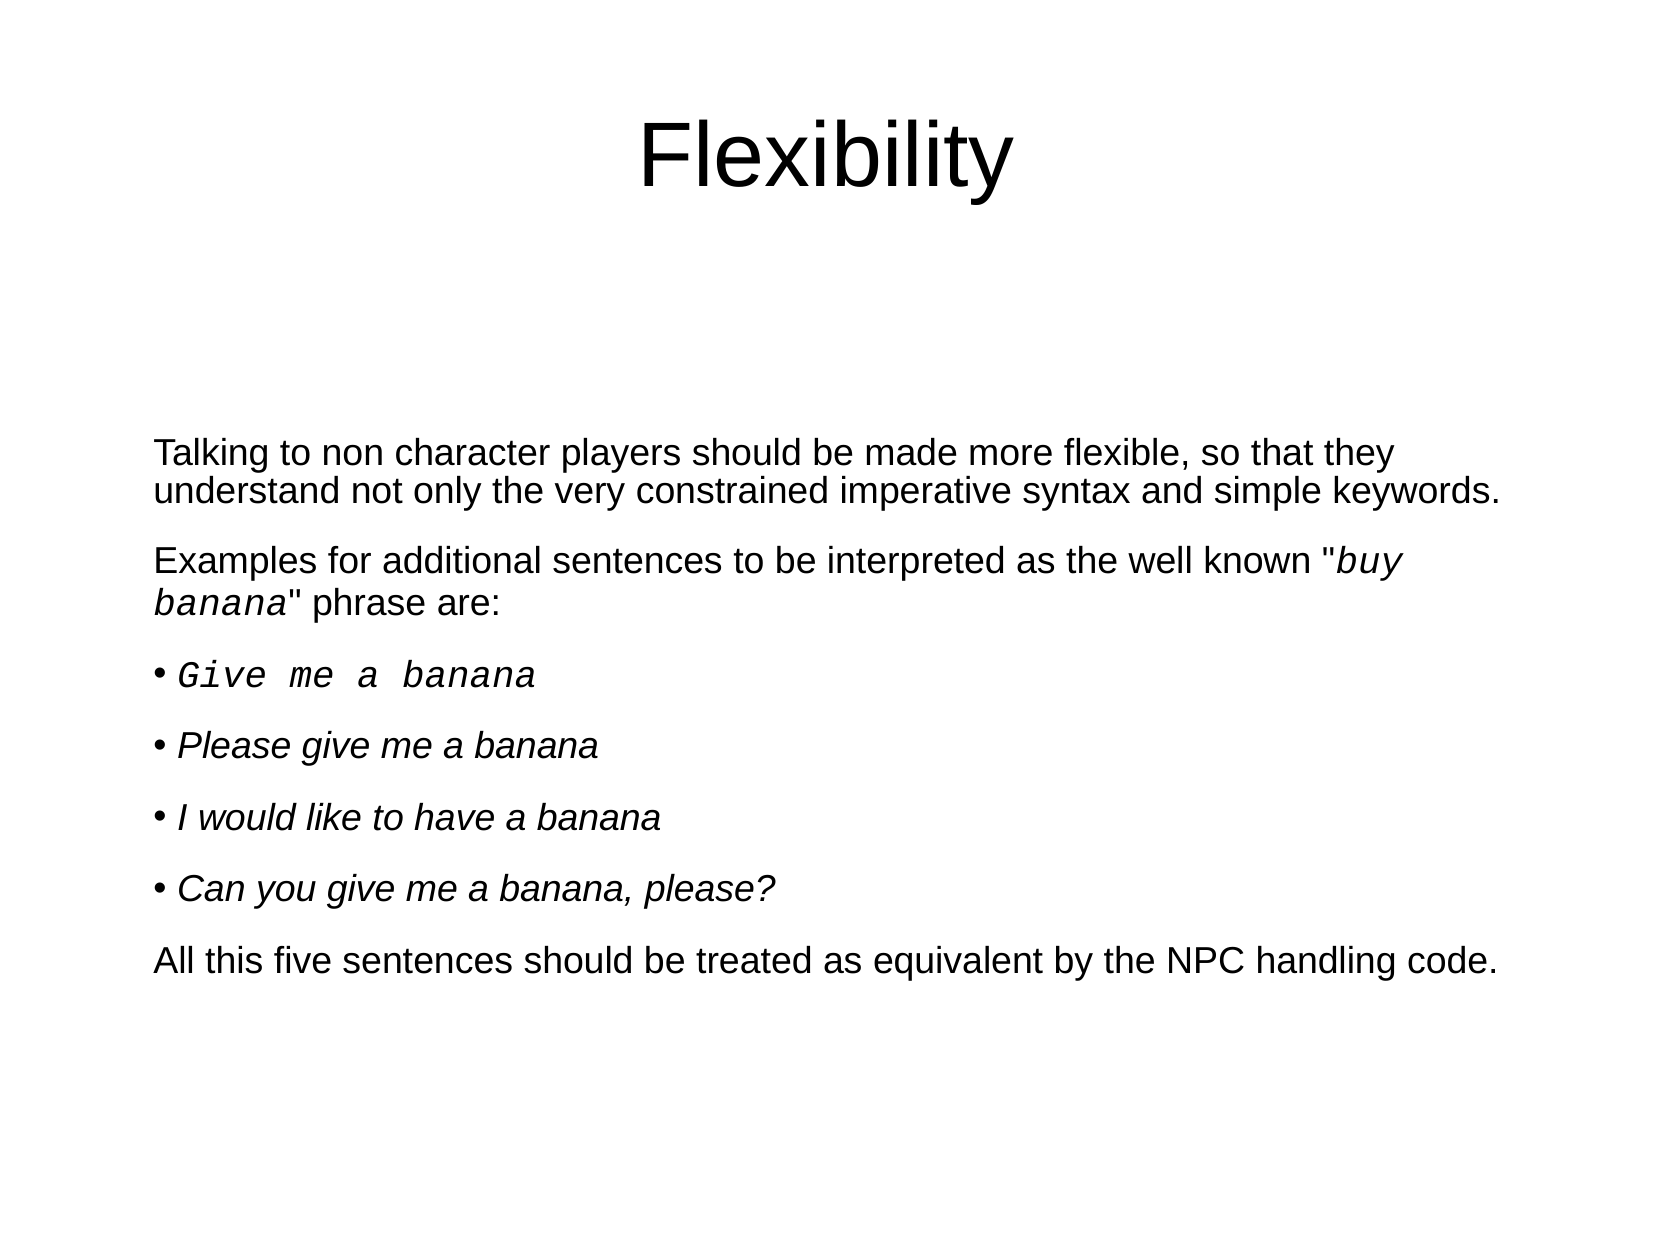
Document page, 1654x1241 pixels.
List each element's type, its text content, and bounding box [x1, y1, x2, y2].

text_box Talking to non character players should be made more flexible, so that they understand not only the very constrained imperative syntax and simple keywords. Examples for additional sentences to be interpreted as the well known "buy banana" phrase are: Give me a banana Please give me a banana I would like to have a banana Can you give me a banana, please? All this five sentences should be treated as equivalent by the NPC handling code. [82, 290, 1571, 1109]
text_box Flexibility [82, 49, 1571, 257]
